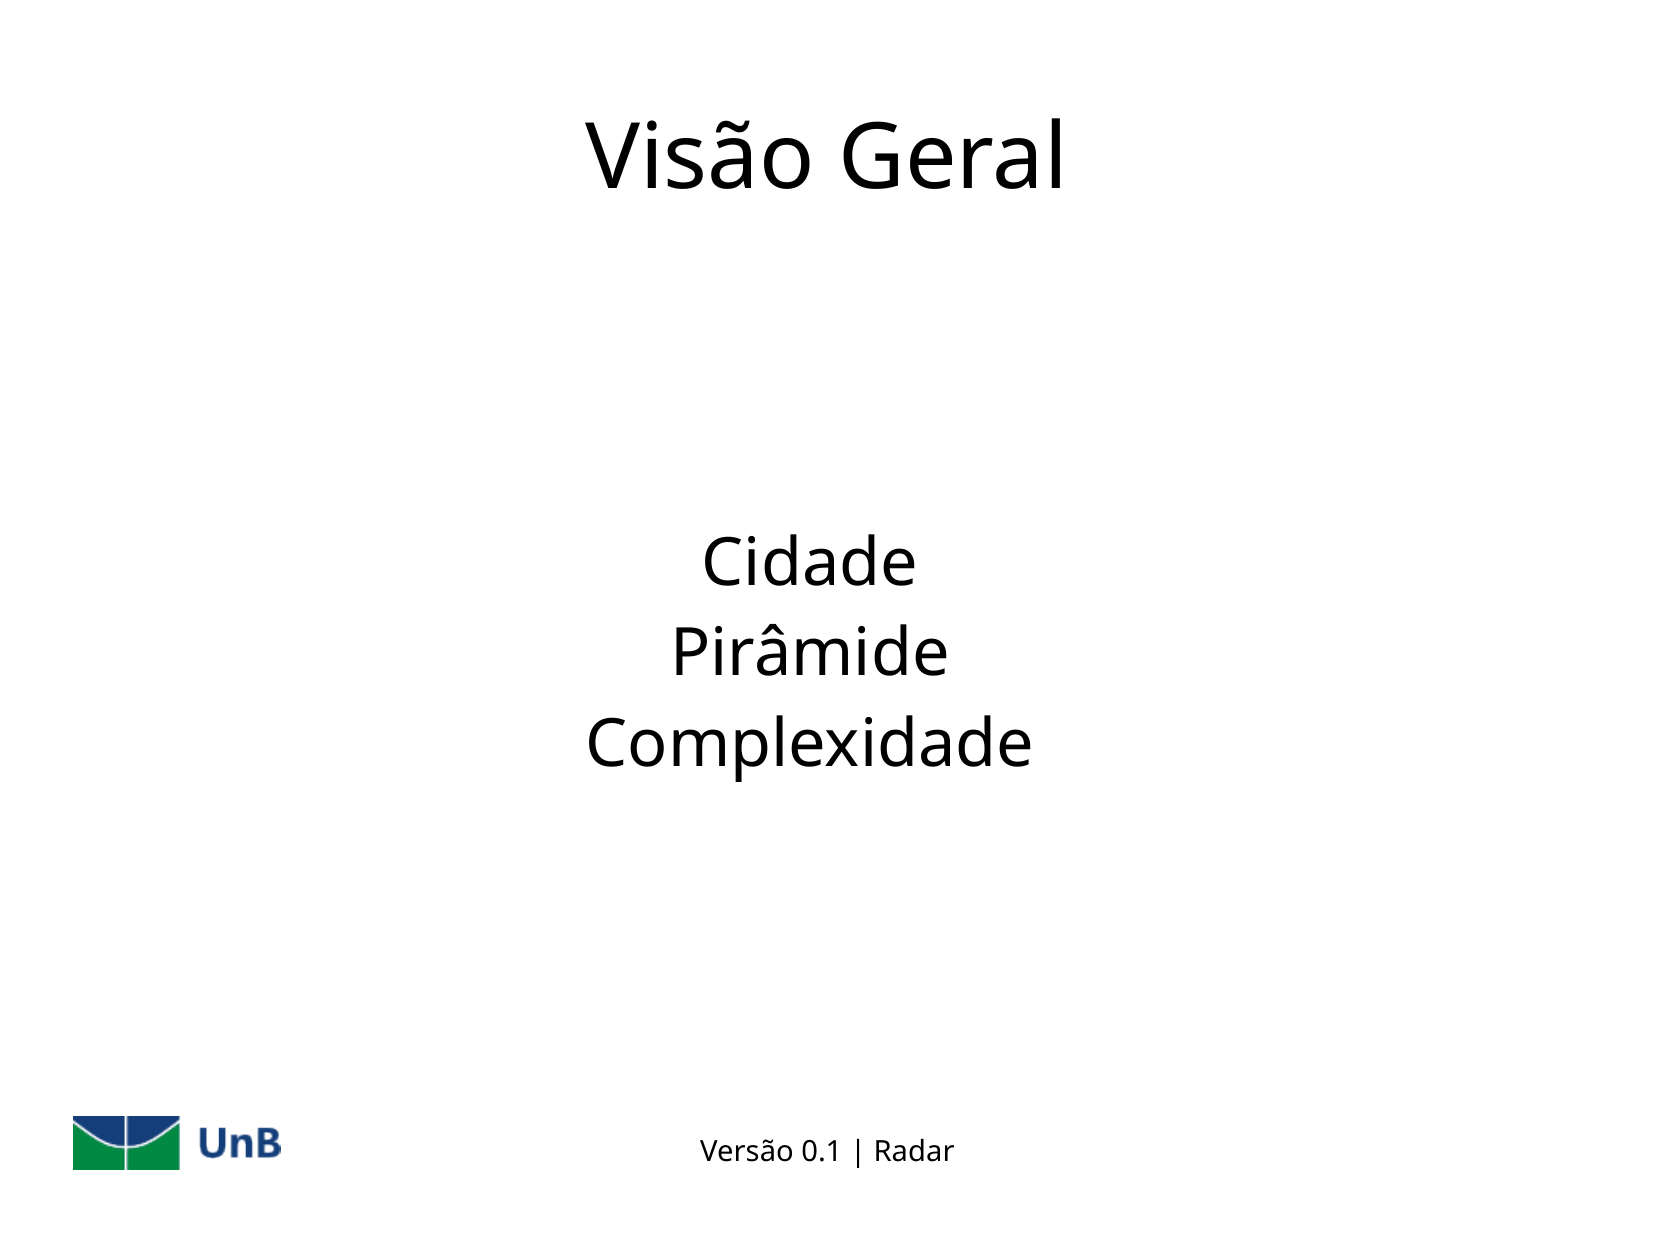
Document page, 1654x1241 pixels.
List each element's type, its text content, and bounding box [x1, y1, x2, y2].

title Visão Geral [82, 49, 1571, 257]
picture [73, 1116, 281, 1170]
subtitle Cidade Pirâmide Complexidade [82, 290, 1538, 1010]
